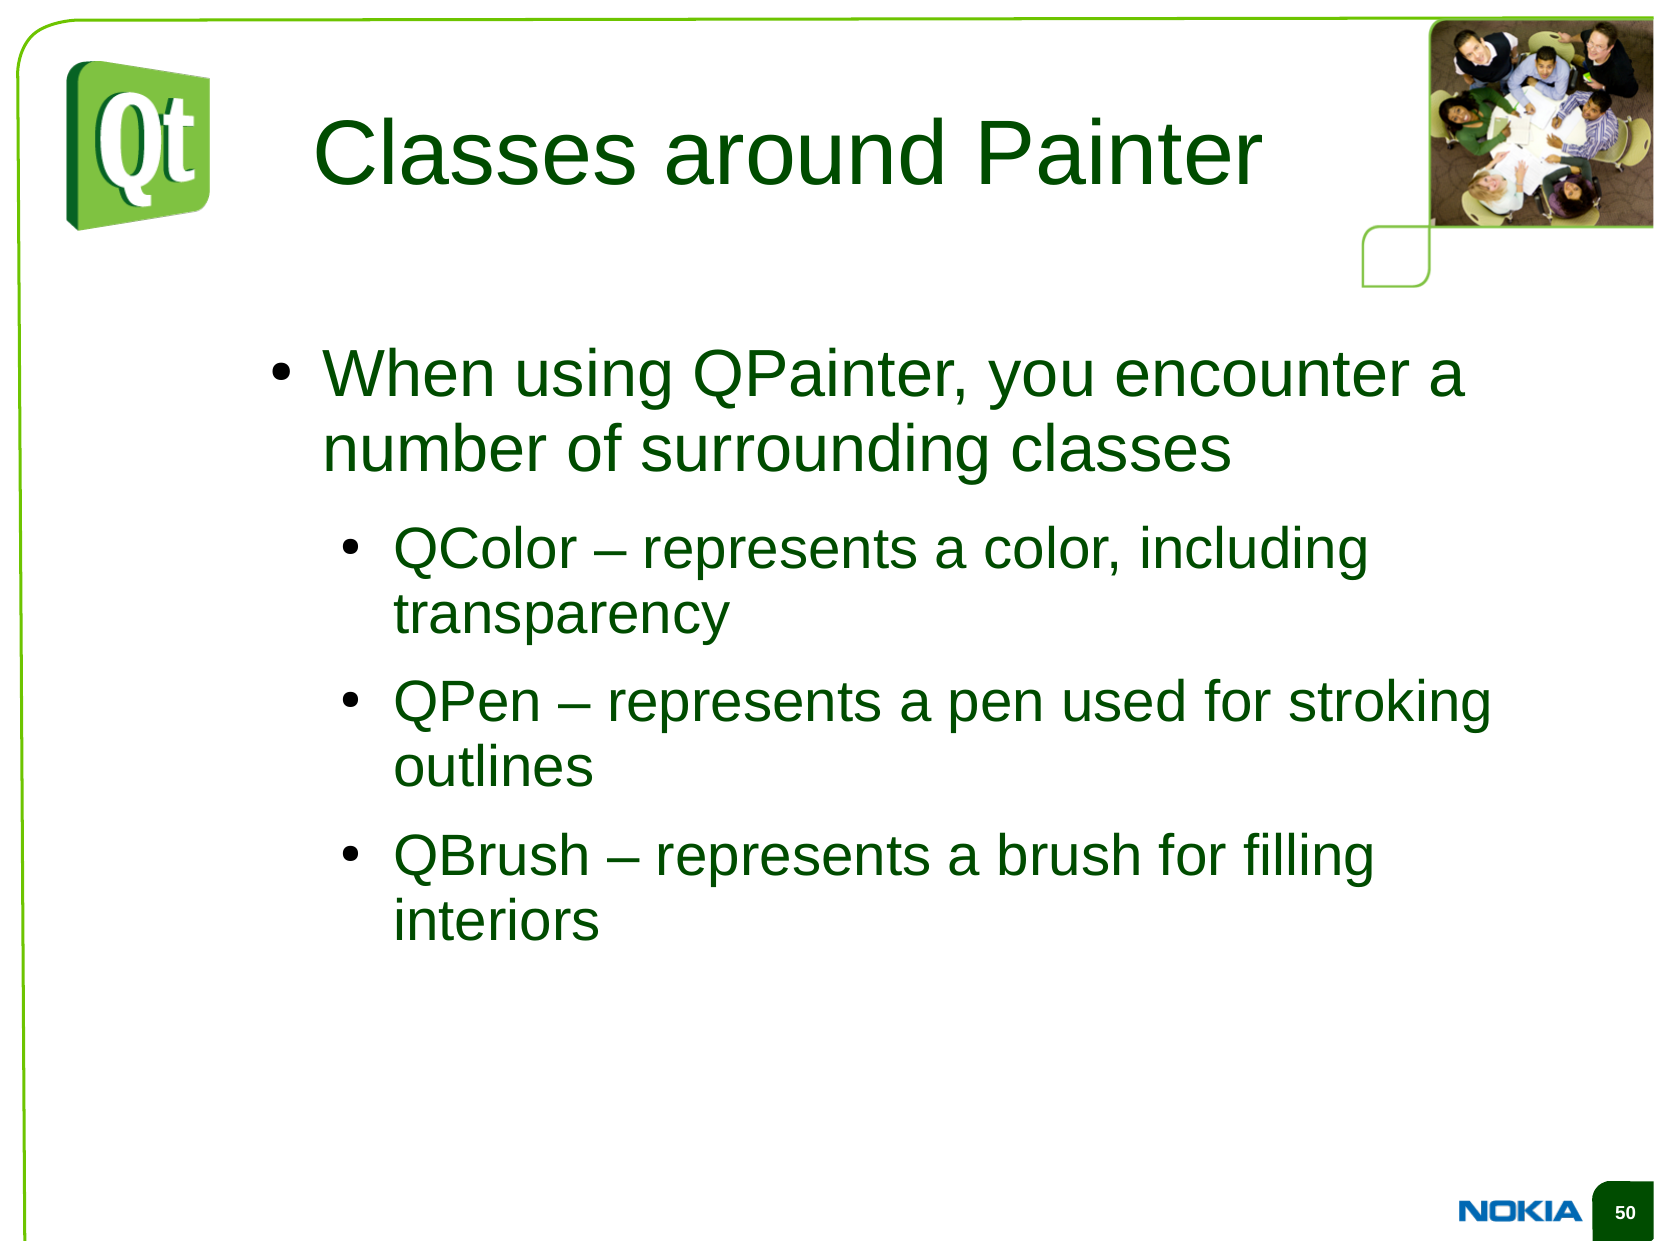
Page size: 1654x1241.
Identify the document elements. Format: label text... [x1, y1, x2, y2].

list When using QPainter, you encounter a number of surrounding classes QColor – represents a color, including transparency QPen – represents a pen used for stroking outlines QBrush – represents a brush for filling interiors [251, 336, 1571, 1085]
title Classes around Painter [251, 56, 1327, 250]
picture [1338, 7, 1654, 308]
picture [66, 61, 210, 231]
picture [1459, 1200, 1583, 1222]
